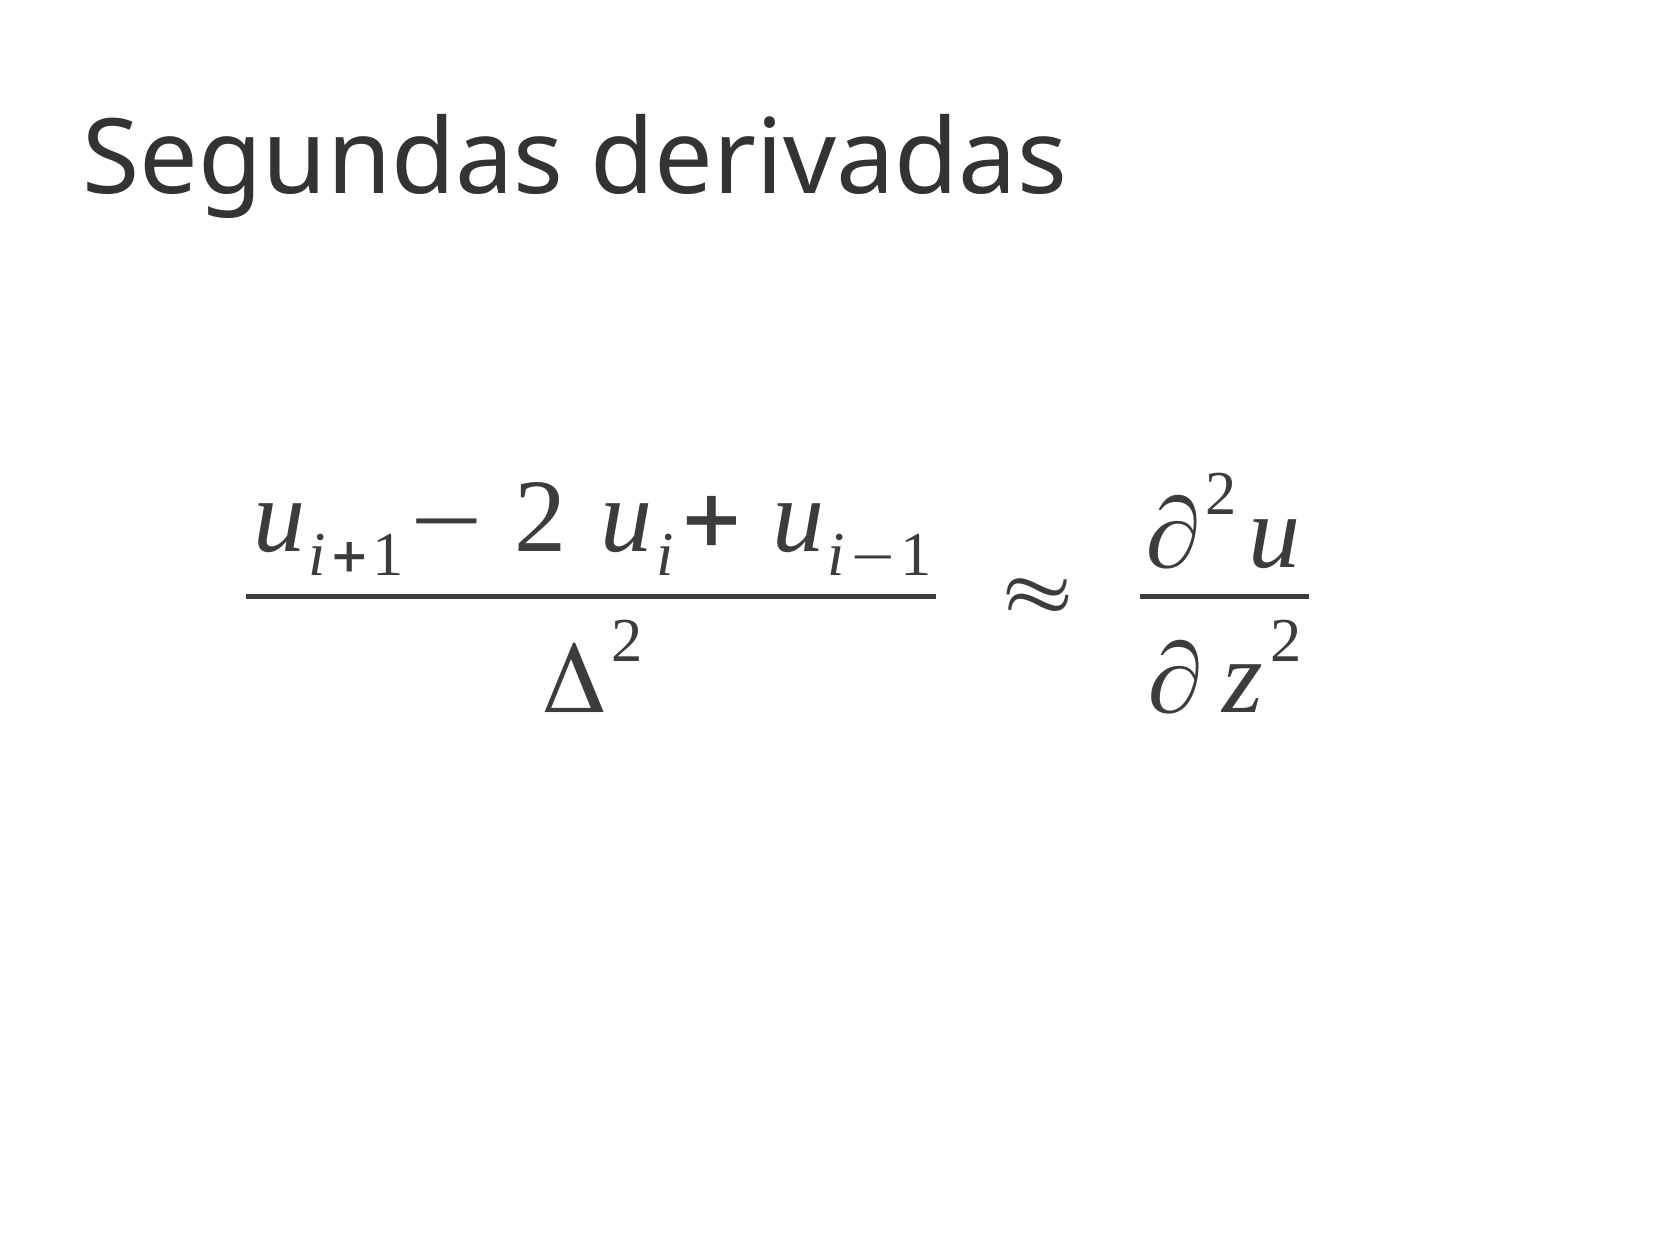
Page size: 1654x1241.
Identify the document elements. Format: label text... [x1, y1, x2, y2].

title Segundas derivadas [82, 49, 1571, 257]
chart [234, 458, 1321, 736]
